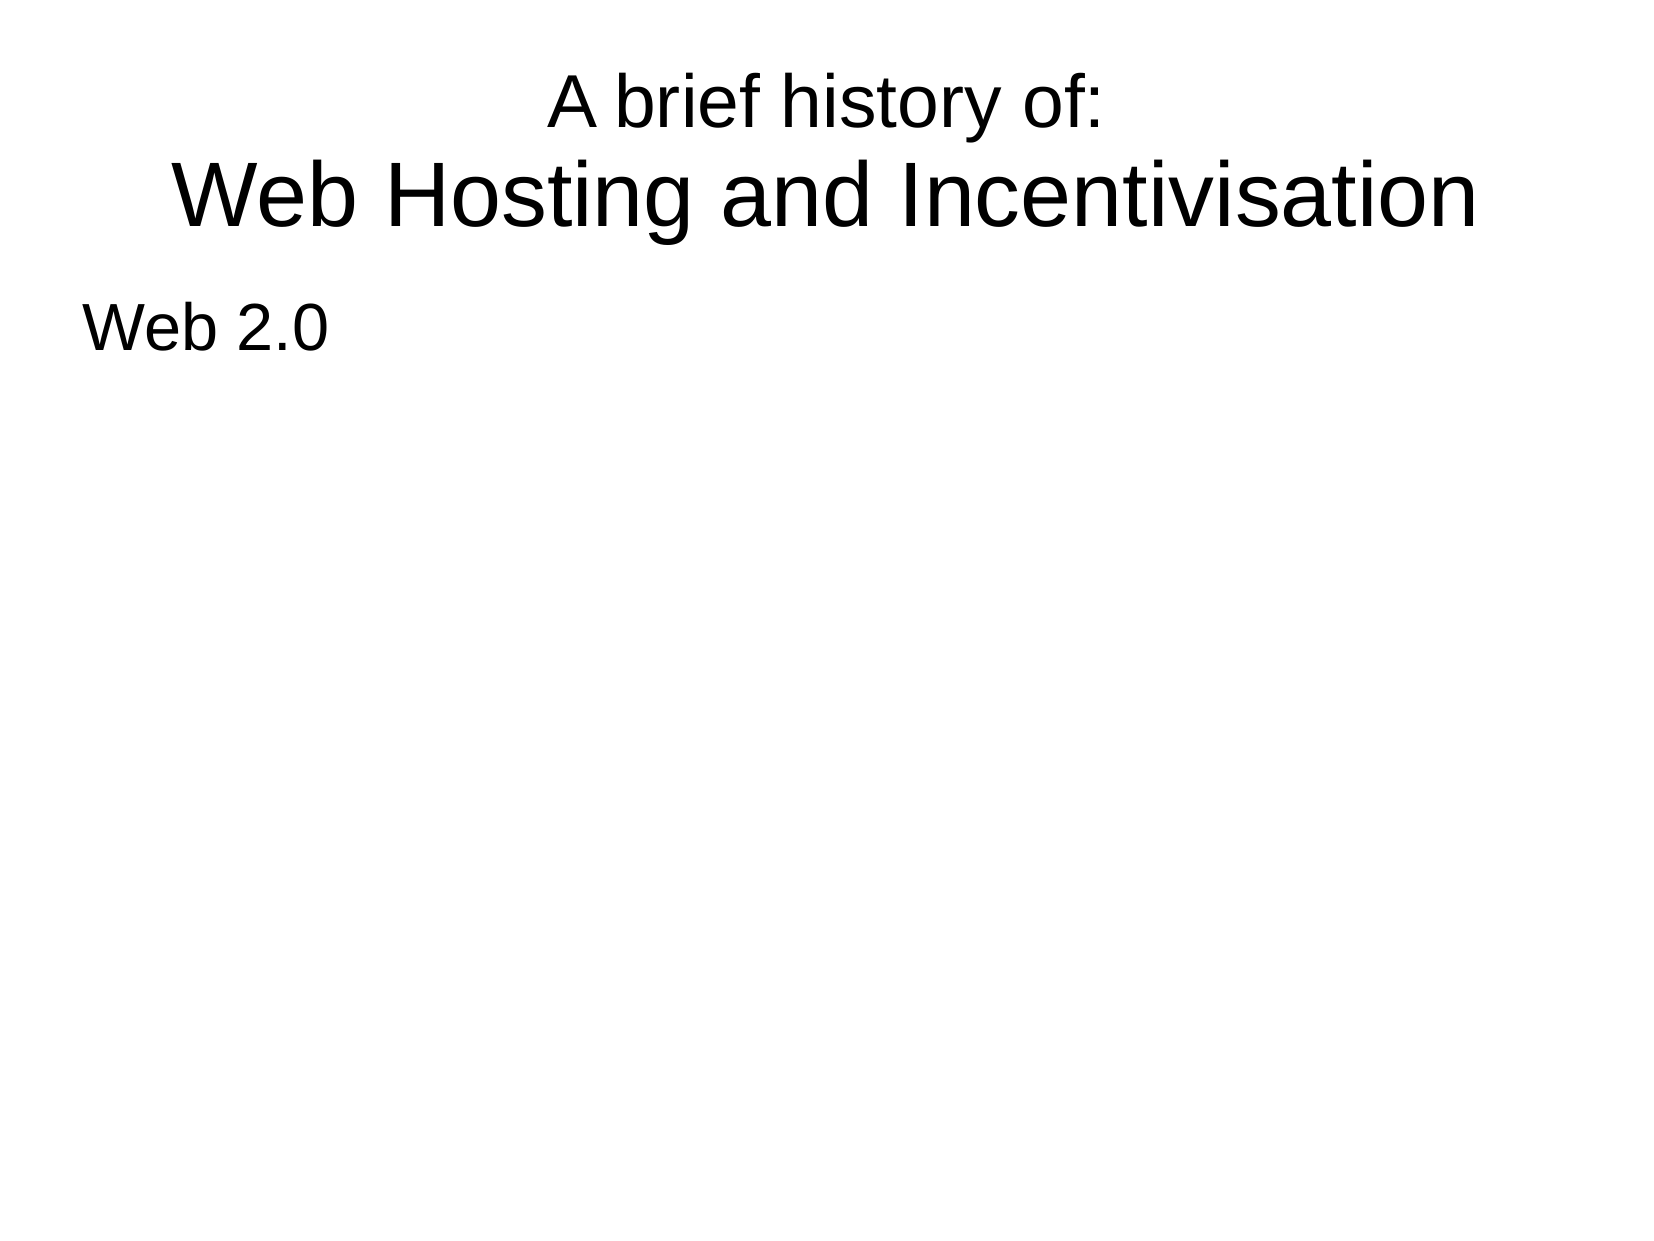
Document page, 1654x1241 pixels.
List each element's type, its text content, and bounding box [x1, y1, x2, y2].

title A brief history of: Web Hosting and Incentivisation [82, 49, 1571, 257]
subtitle Web 2.0 [82, 290, 1571, 1010]
